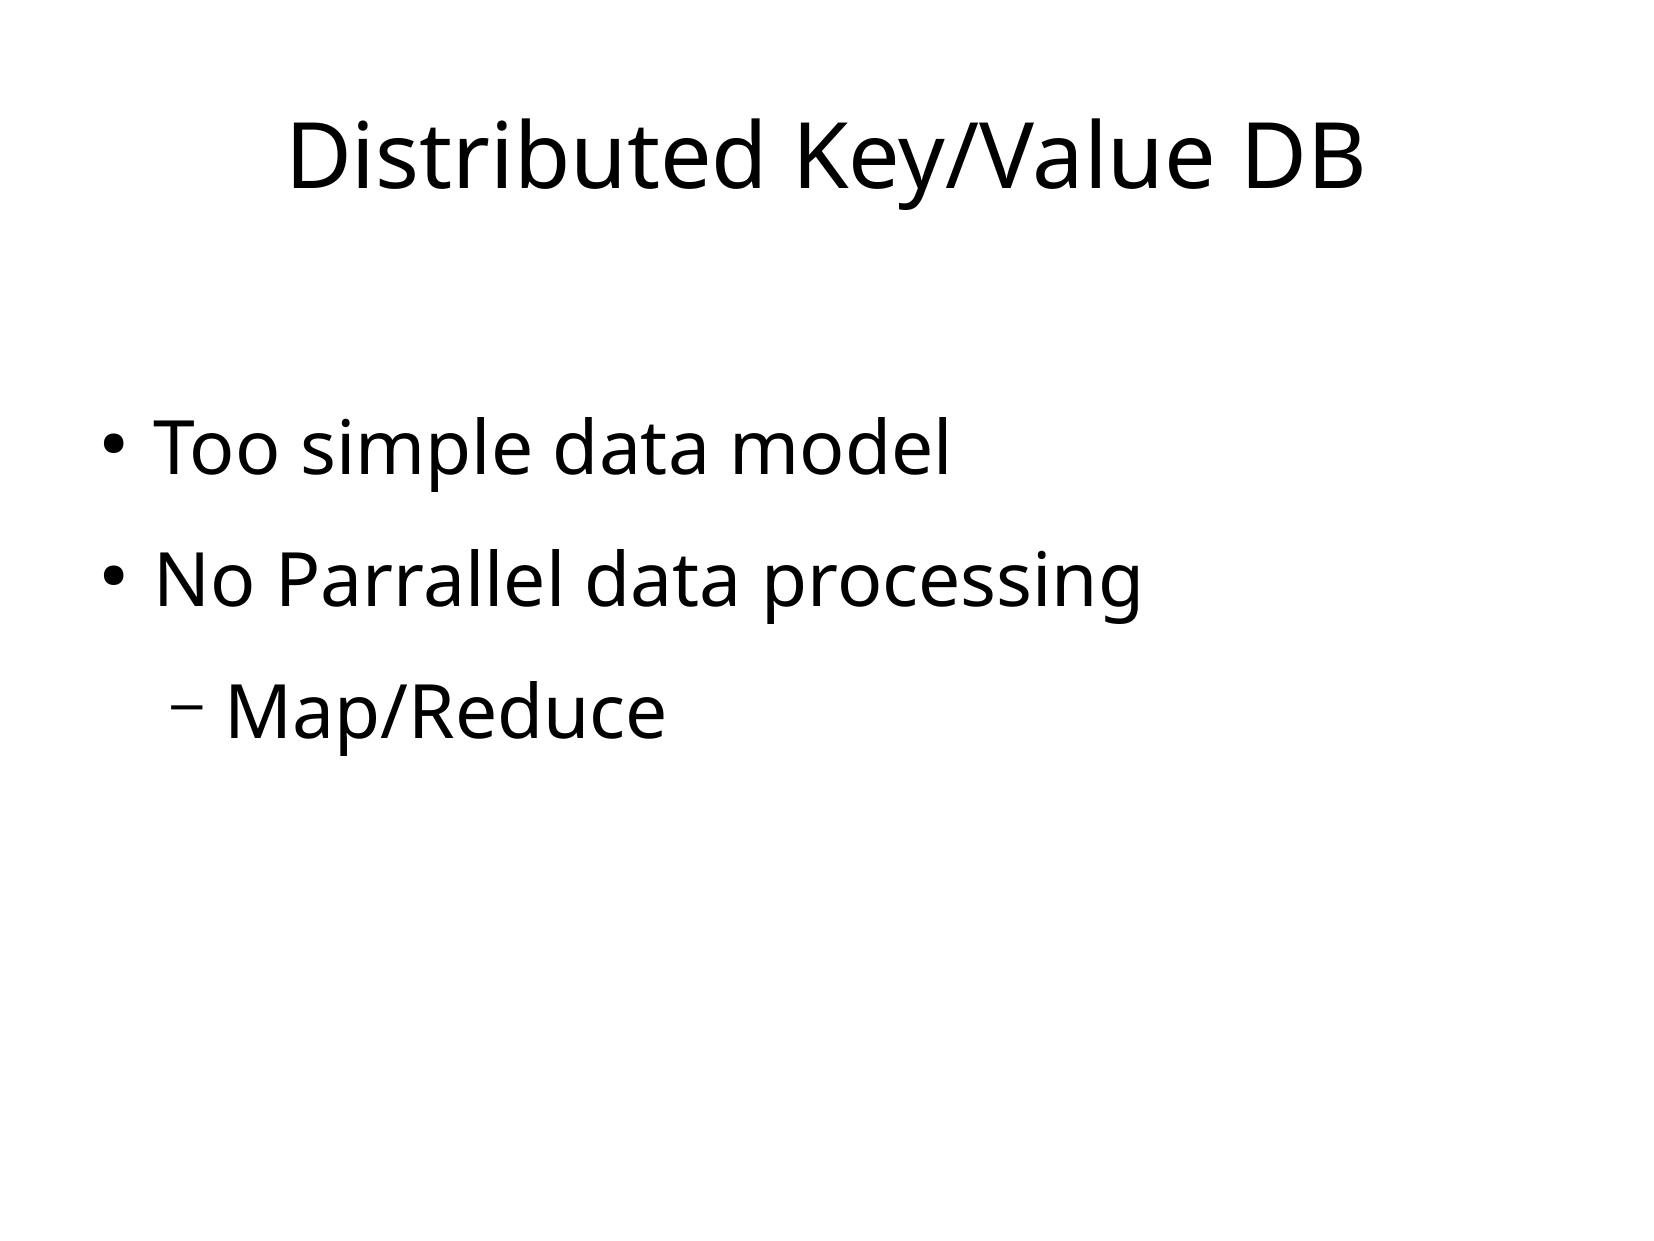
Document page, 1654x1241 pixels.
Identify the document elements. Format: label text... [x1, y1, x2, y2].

list Too simple data model No Parrallel data processing Map/Reduce [82, 290, 1571, 1010]
title Distributed Key/Value DB [82, 49, 1571, 257]
